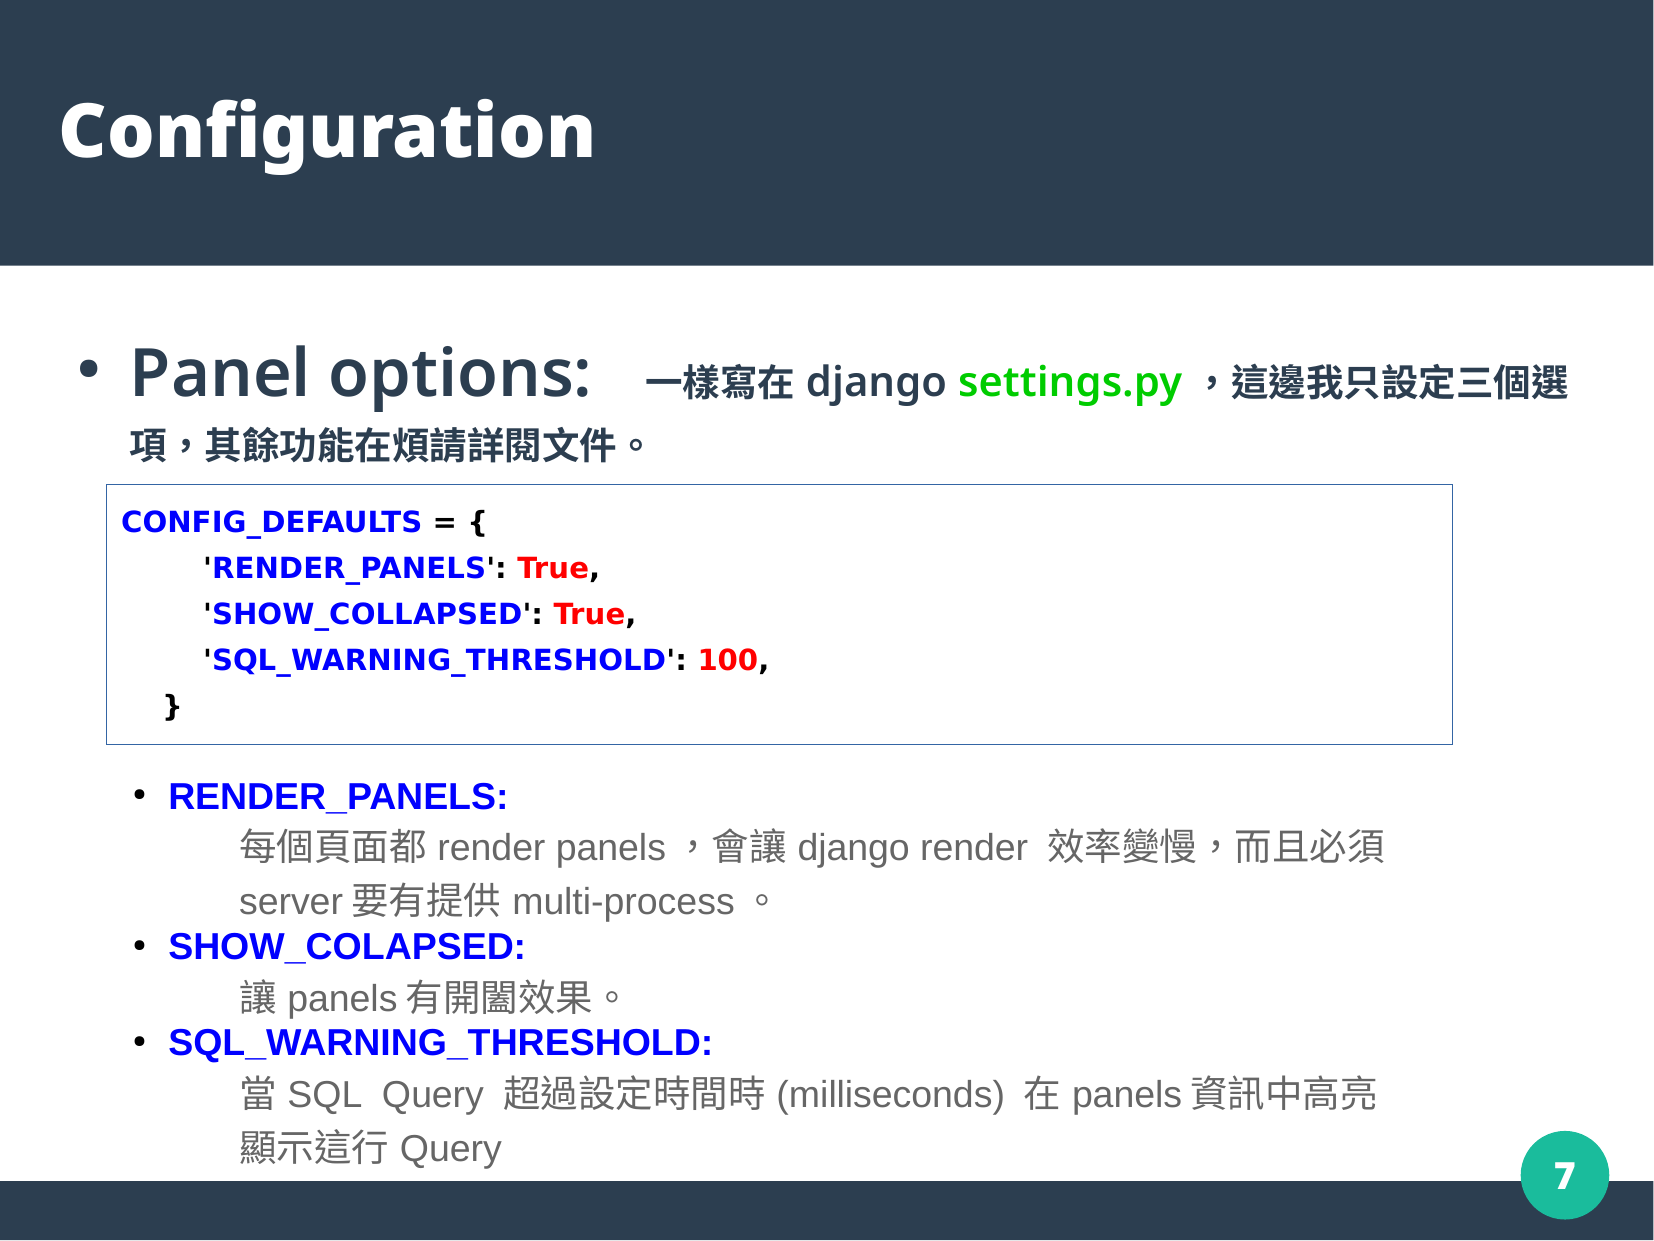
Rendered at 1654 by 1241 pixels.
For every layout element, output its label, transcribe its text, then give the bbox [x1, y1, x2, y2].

list Panel options: 一樣寫在django settings.py，這邊我只設定三個選項，其餘功能在煩請詳閱文件。 [59, 324, 1595, 1152]
title Configuration [59, 49, 1595, 207]
text_box CONFIG_DEFAULTS = { 'RENDER_PANELS': True, 'SHOW_COLLAPSED': True, 'SQL_WARNING_THRESHOLD': 100, } [106, 484, 1453, 745]
text_box RENDER_PANELS: 每個頁面都render panels，會讓django render 效率變慢，而且必須 server要有提供multi-process。 SHOW_COLAPSED: 讓panels有開闔效果。 SQL_WARNING_THRESHOLD: 當SQL Query 超過設定時間時(milliseconds) 在panels資訊中高亮顯示這行Query [118, 767, 1418, 1187]
